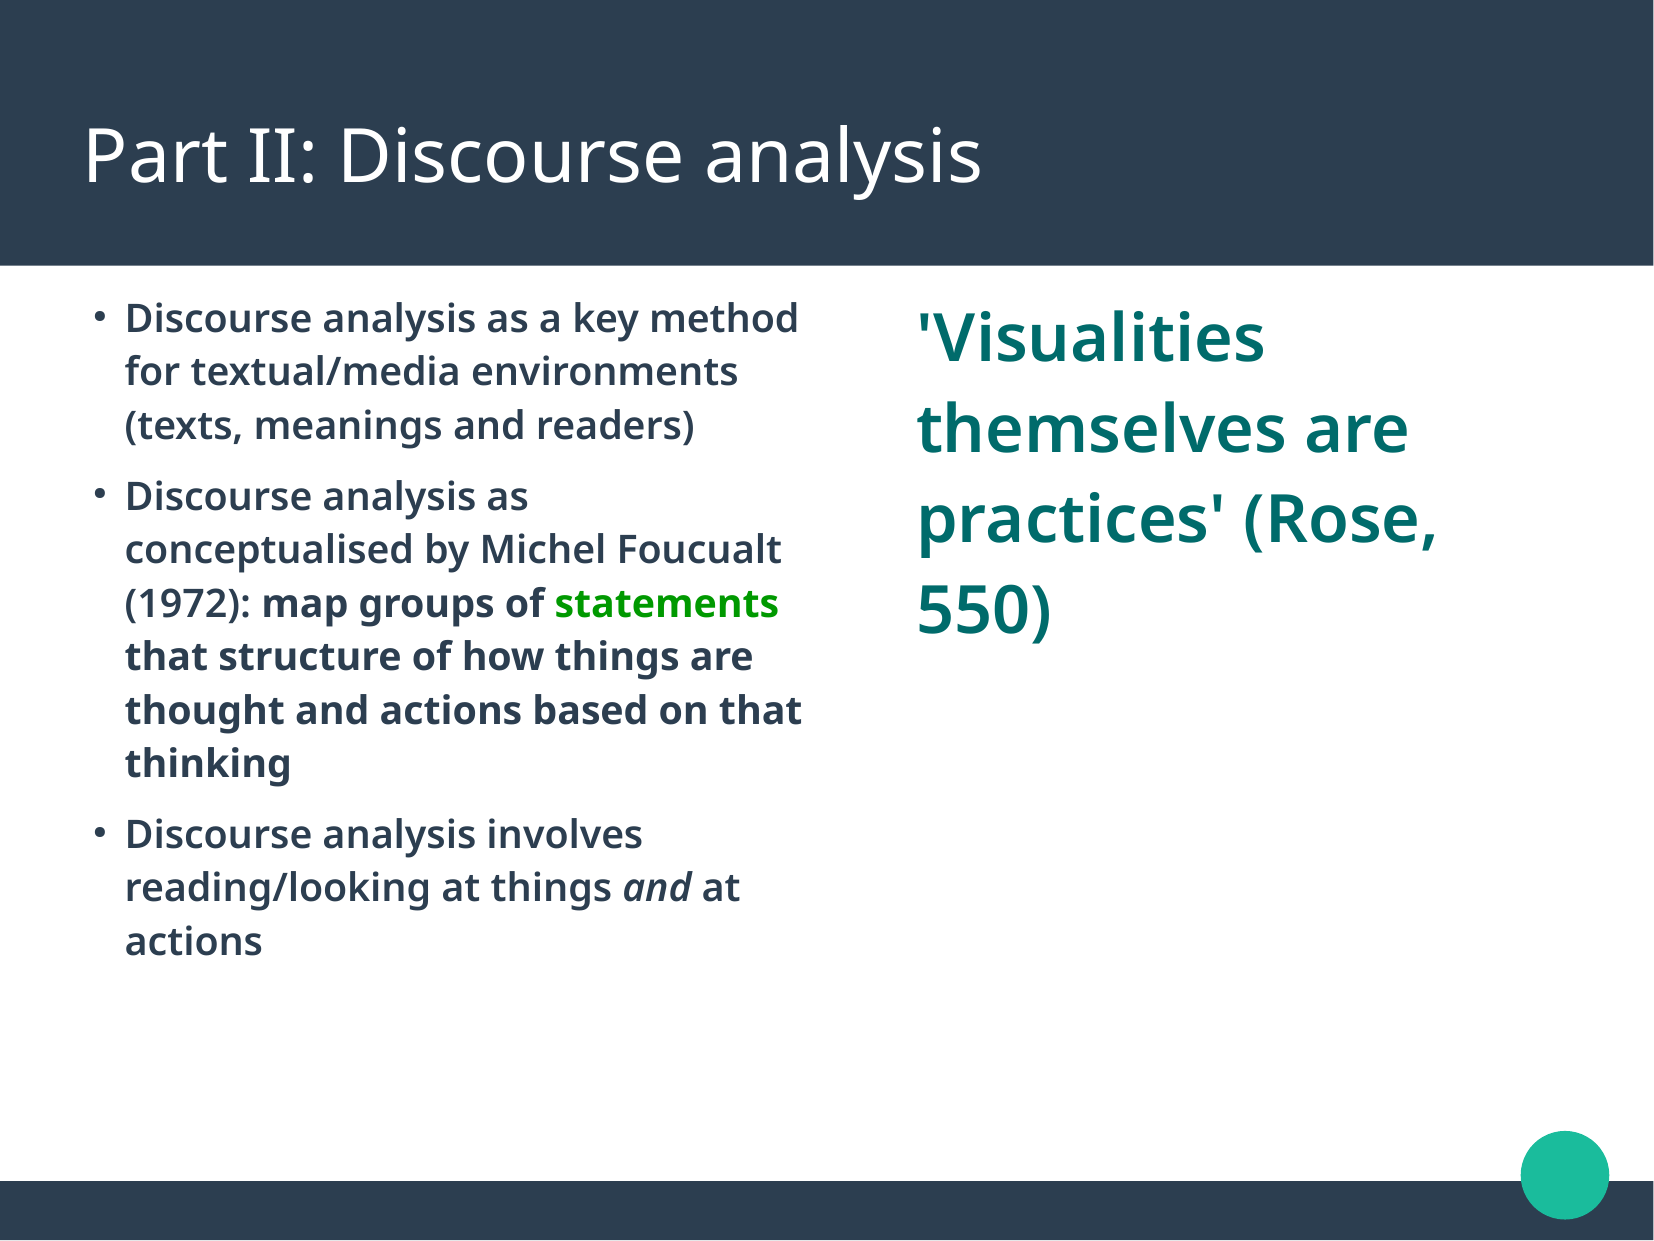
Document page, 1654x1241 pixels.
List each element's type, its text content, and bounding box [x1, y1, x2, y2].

title Part II: Discourse analysis [82, 49, 1571, 257]
list Discourse analysis as a key method for textual/media environments (texts, meanings and readers) Discourse analysis as conceptualised by Michel Foucualt (1972): map groups of statements that structure of how things are thought and actions based on that thinking Discourse analysis involves reading/looking at things and at actions [82, 290, 809, 1010]
list 'Visualities themselves are practices' (Rose, 550) [845, 290, 1572, 1010]
